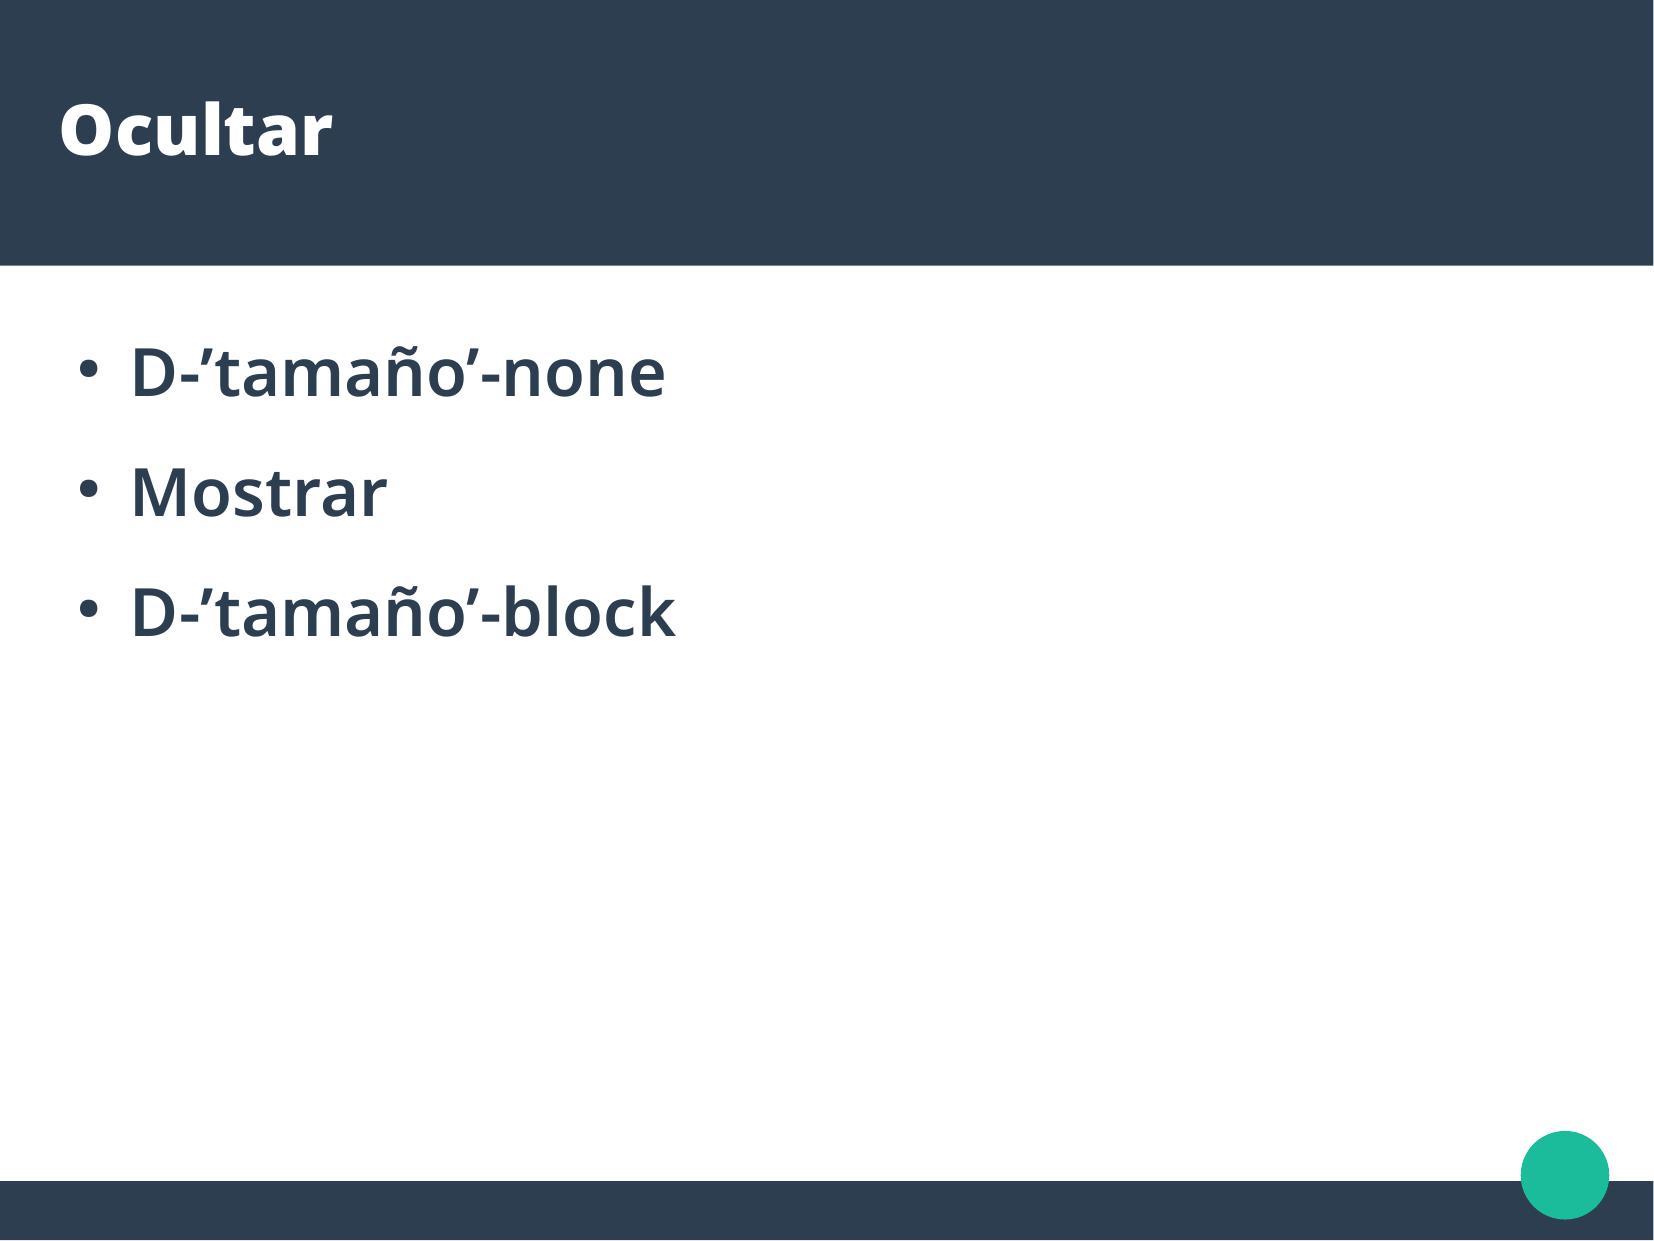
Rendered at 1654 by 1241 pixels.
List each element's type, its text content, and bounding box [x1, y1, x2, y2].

list D-’tamaño’-none Mostrar D-’tamaño’-block [59, 324, 1595, 1152]
title Ocultar [59, 49, 1595, 207]
